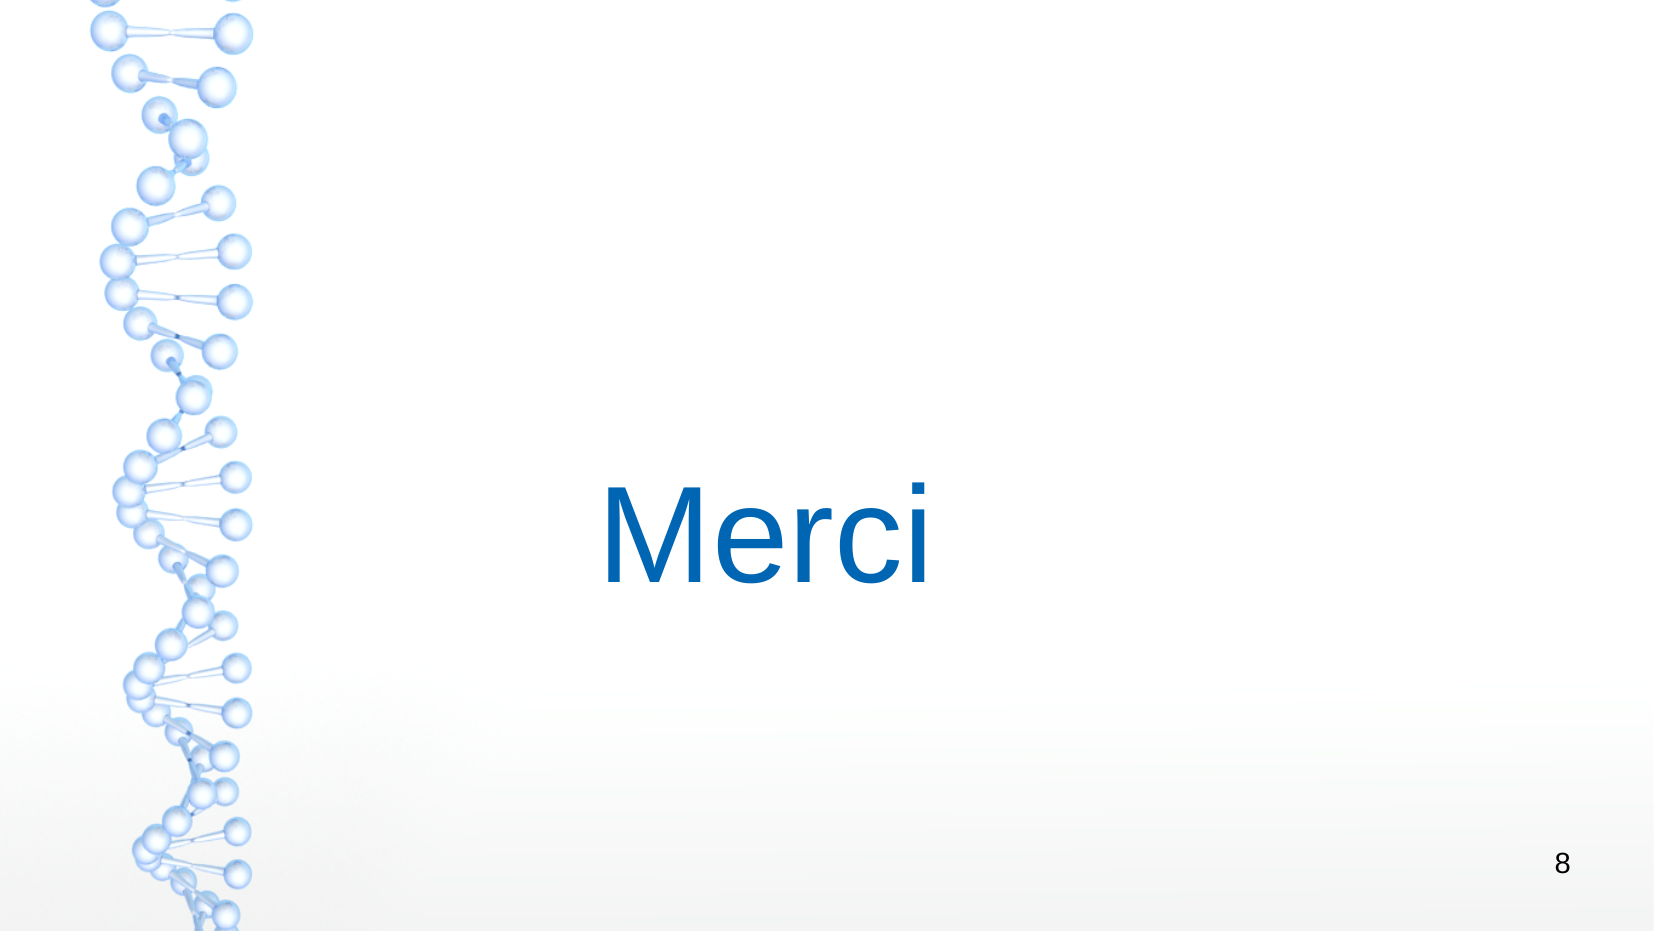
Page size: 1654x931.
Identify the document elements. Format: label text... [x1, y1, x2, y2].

list Merci [265, 224, 1595, 764]
picture [0, 0, 1654, 931]
